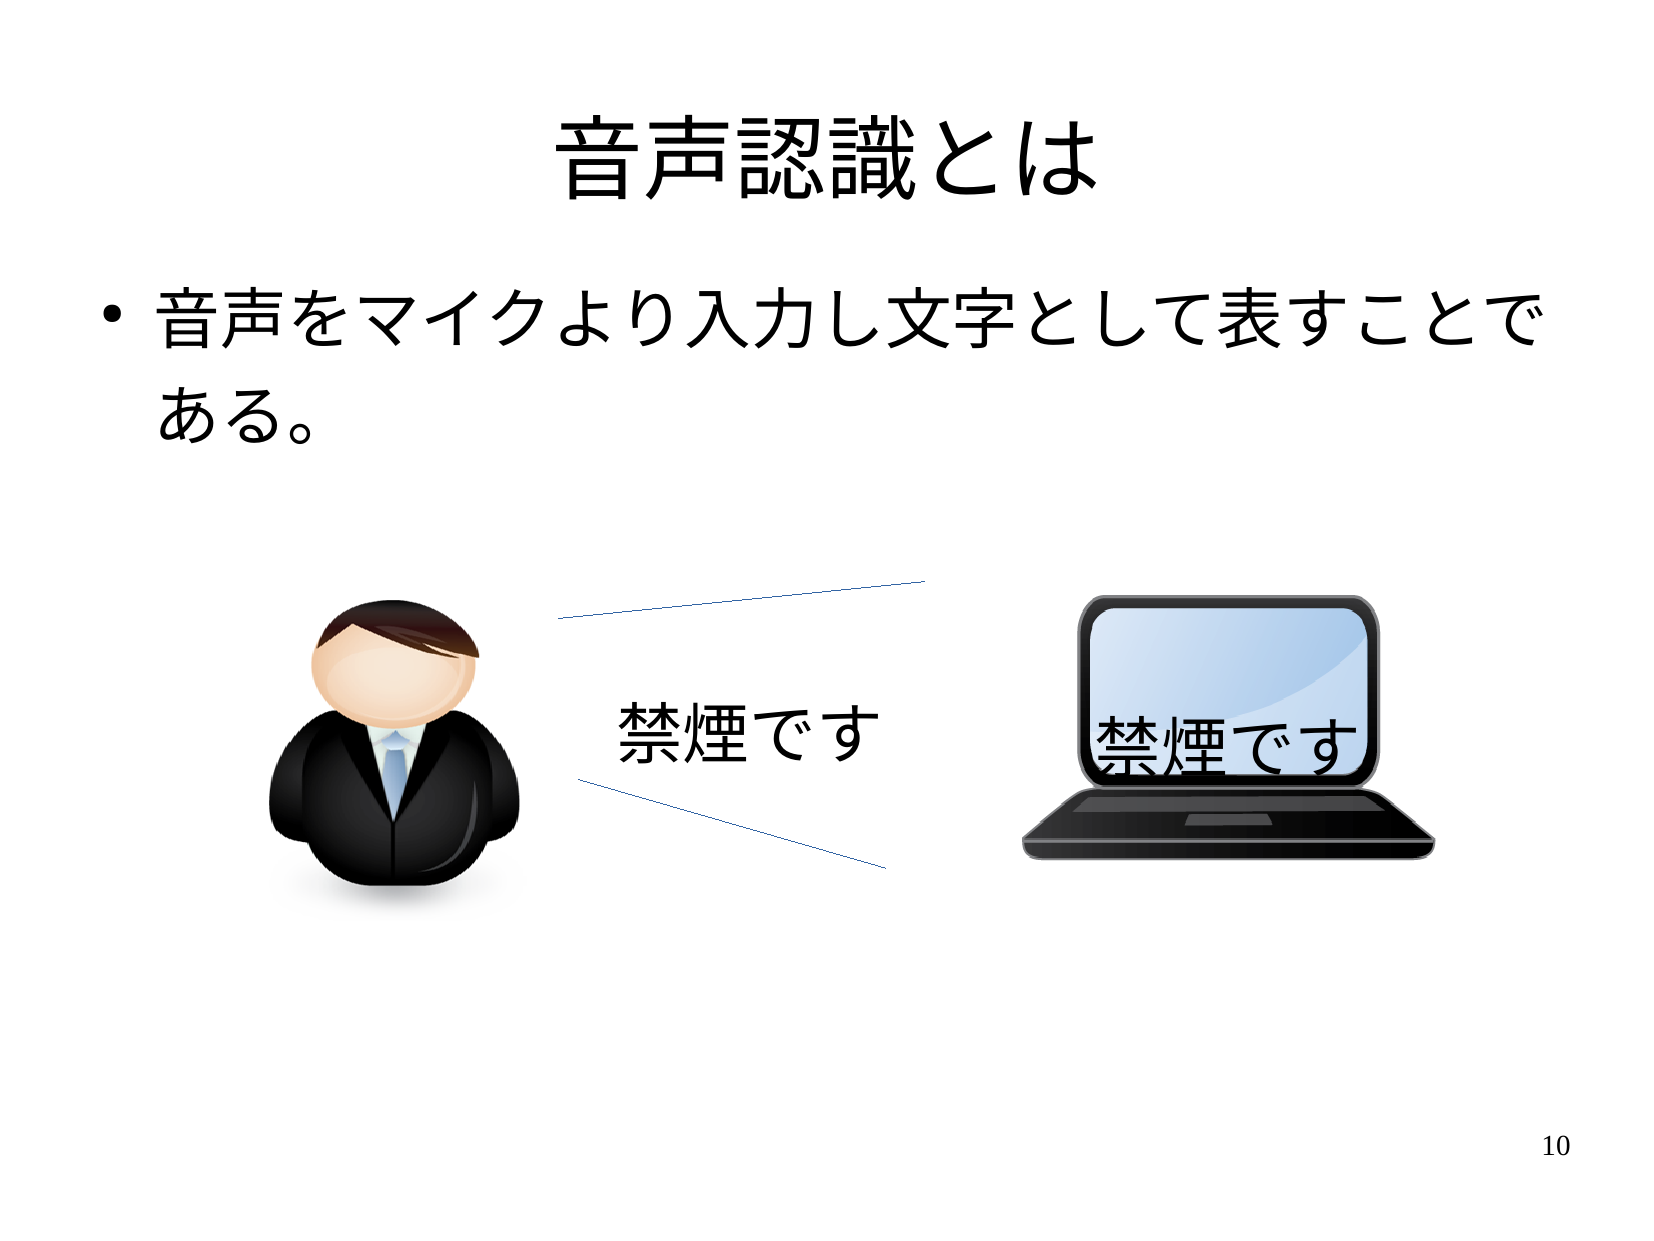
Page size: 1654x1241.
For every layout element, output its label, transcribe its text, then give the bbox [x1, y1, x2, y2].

text_box 禁煙です [566, 598, 933, 887]
picture [1003, 576, 1453, 910]
title 音声認識とは [82, 49, 1571, 257]
list 音声をマイクより入力し文字として表すことである。 [82, 266, 1571, 1217]
picture [224, 565, 567, 921]
